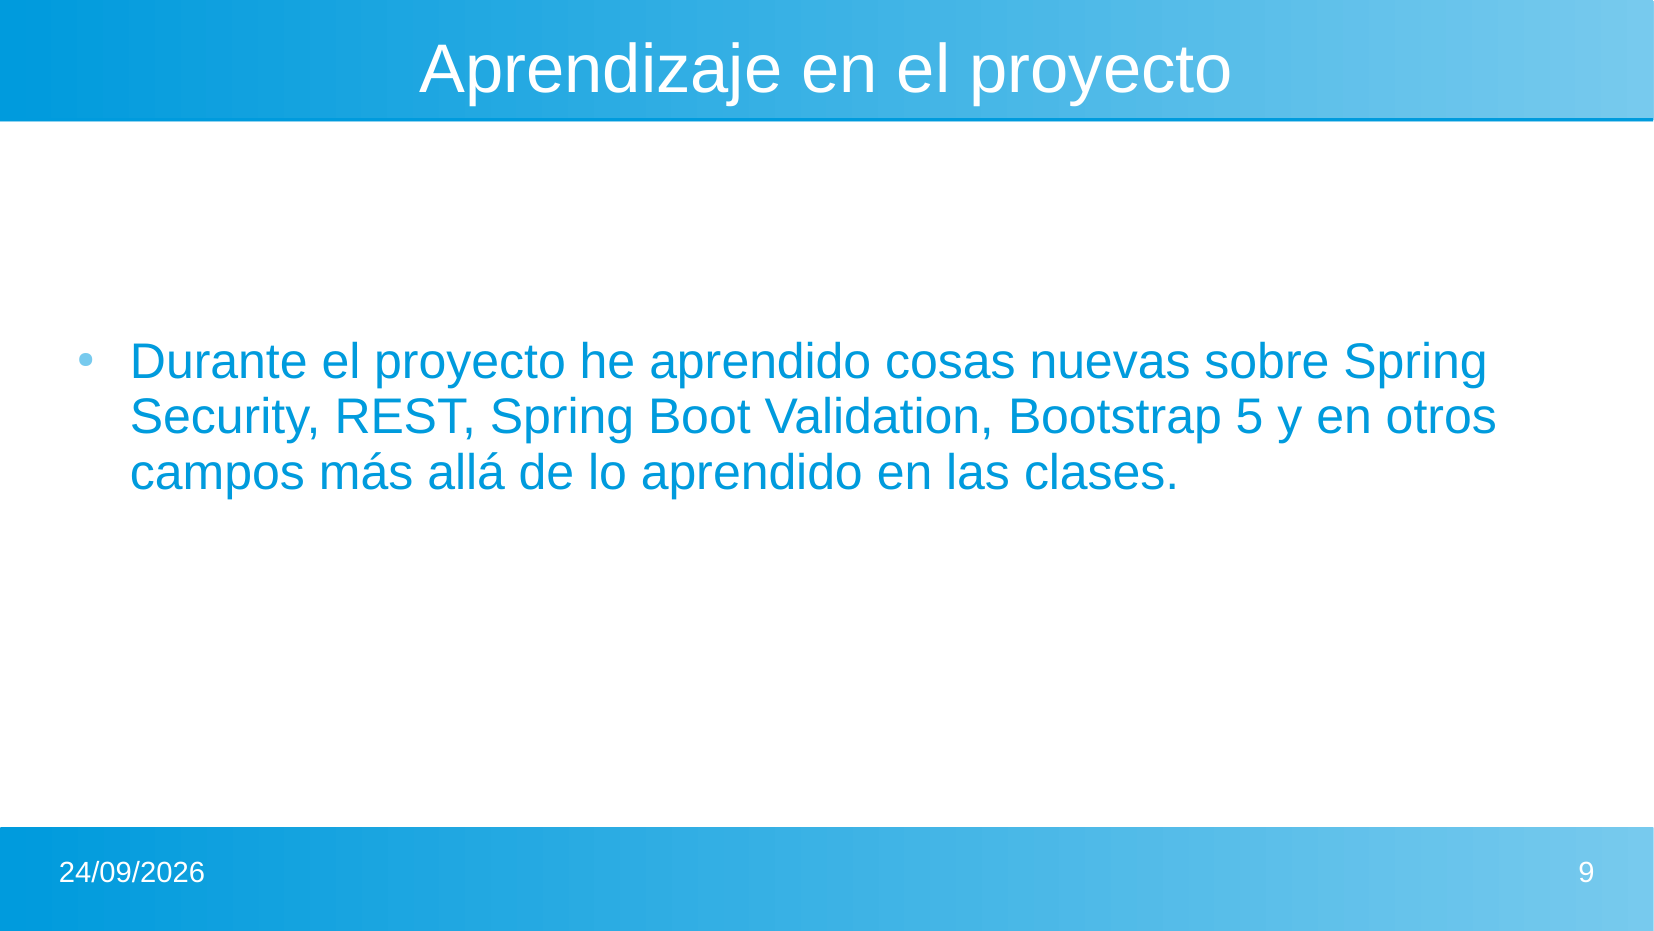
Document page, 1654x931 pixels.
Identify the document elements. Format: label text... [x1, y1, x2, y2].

list Durante el proyecto he aprendido cosas nuevas sobre Spring Security, REST, Spring Boot Validation, Bootstrap 5 y en otros campos más allá de lo aprendido en las clases. [59, 177, 1595, 768]
title Aprendizaje en el proyecto [59, 29, 1595, 108]
